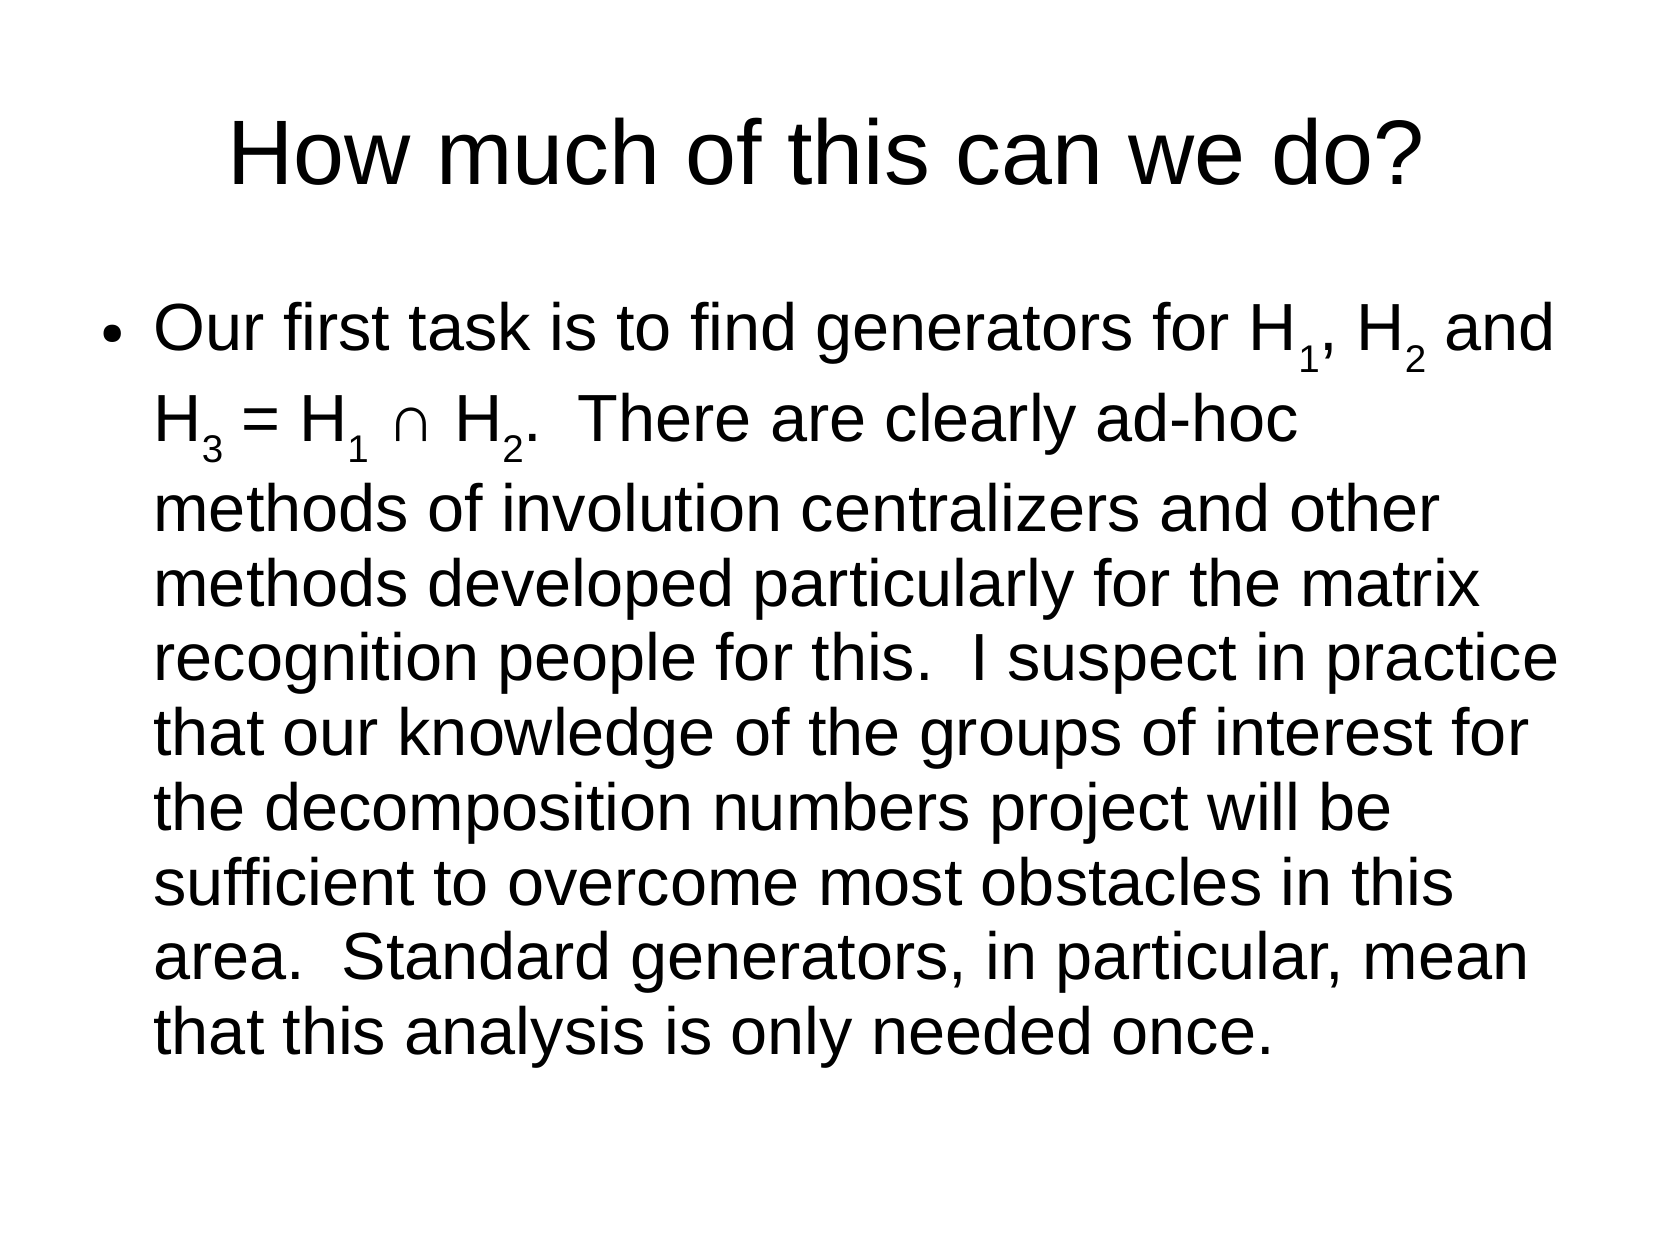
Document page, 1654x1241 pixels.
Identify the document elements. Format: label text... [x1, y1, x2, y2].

title How much of this can we do? [82, 49, 1571, 257]
list Our first task is to find generators for H1, H2 and H3 = H1 ∩ H2. There are clearly ad-hoc methods of involution centralizers and other methods developed particularly for the matrix recognition people for this. I suspect in practice that our knowledge of the groups of interest for the decomposition numbers project will be sufficient to overcome most obstacles in this area. Standard generators, in particular, mean that this analysis is only needed once. [82, 290, 1571, 1109]
